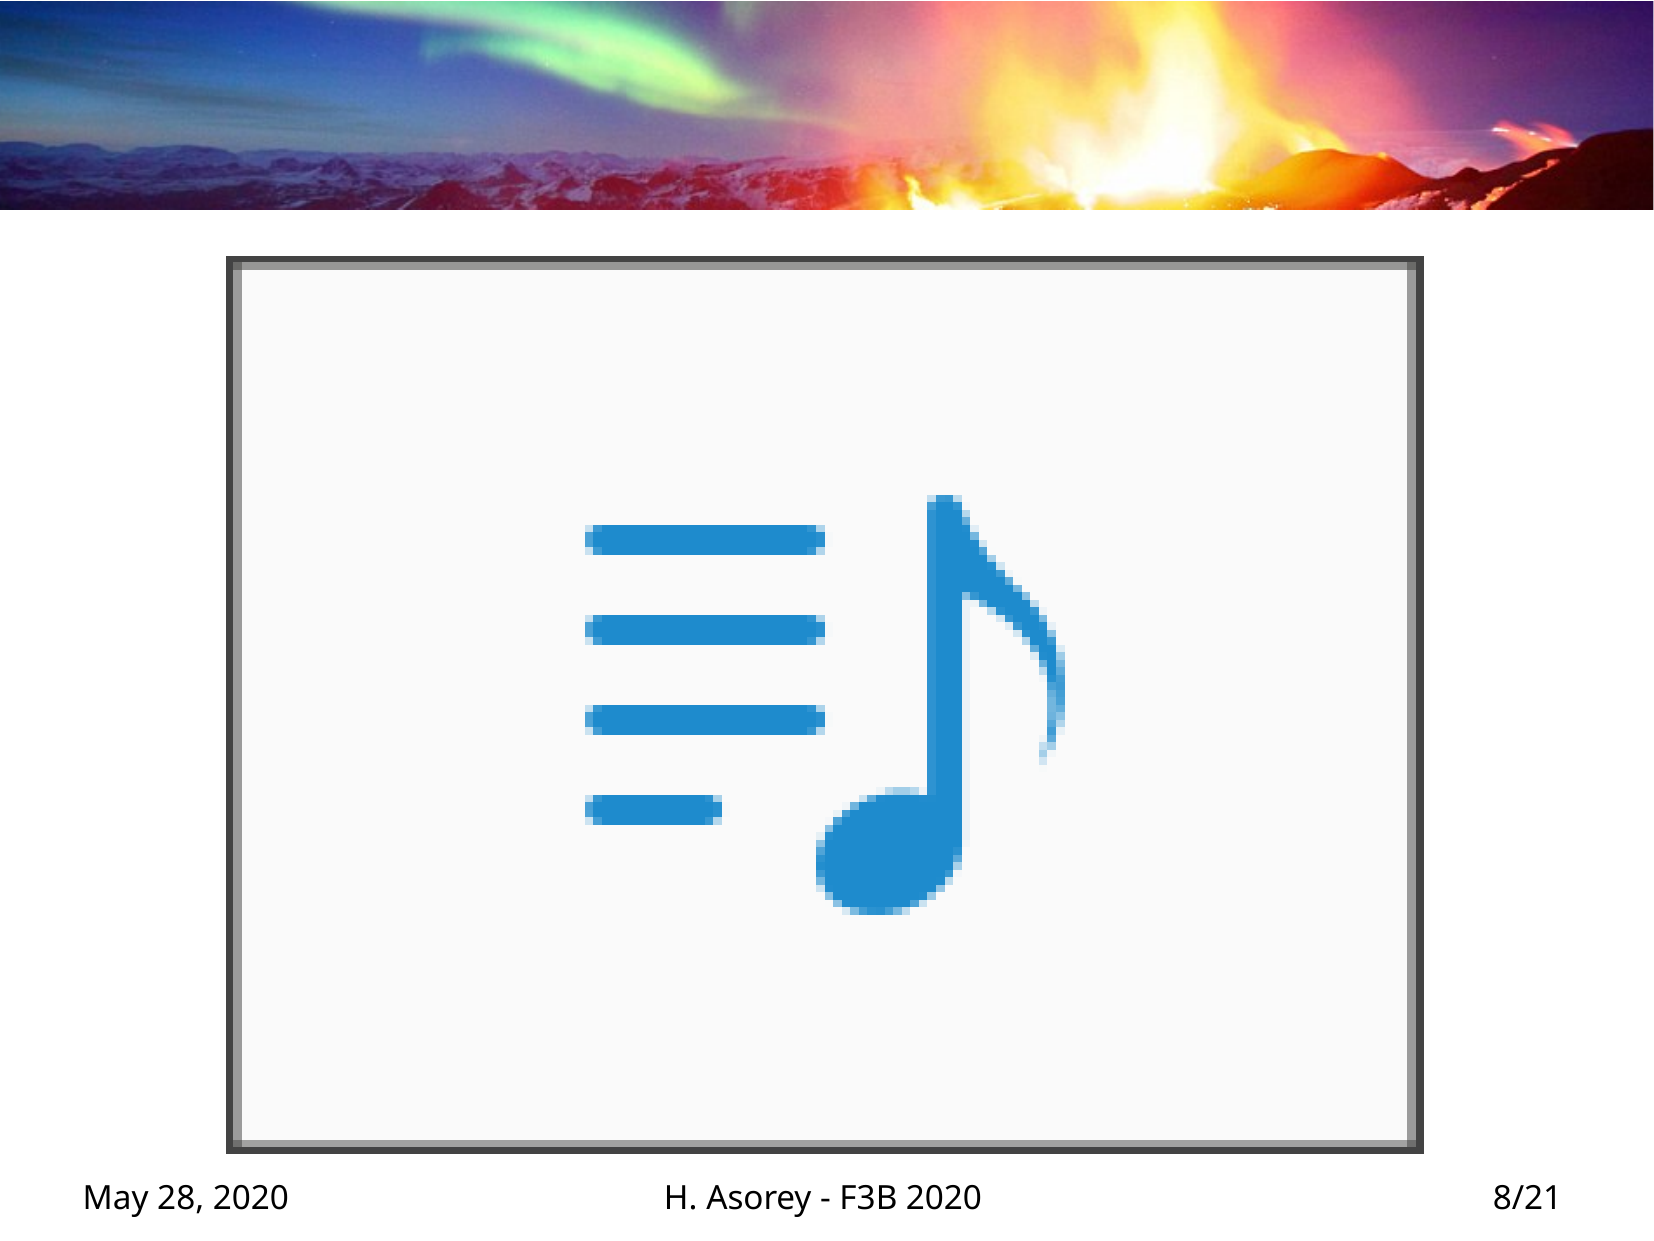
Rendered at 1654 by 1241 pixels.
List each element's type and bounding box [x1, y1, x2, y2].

picture [0, 1, 1654, 210]
text_box [225, 255, 1425, 1156]
